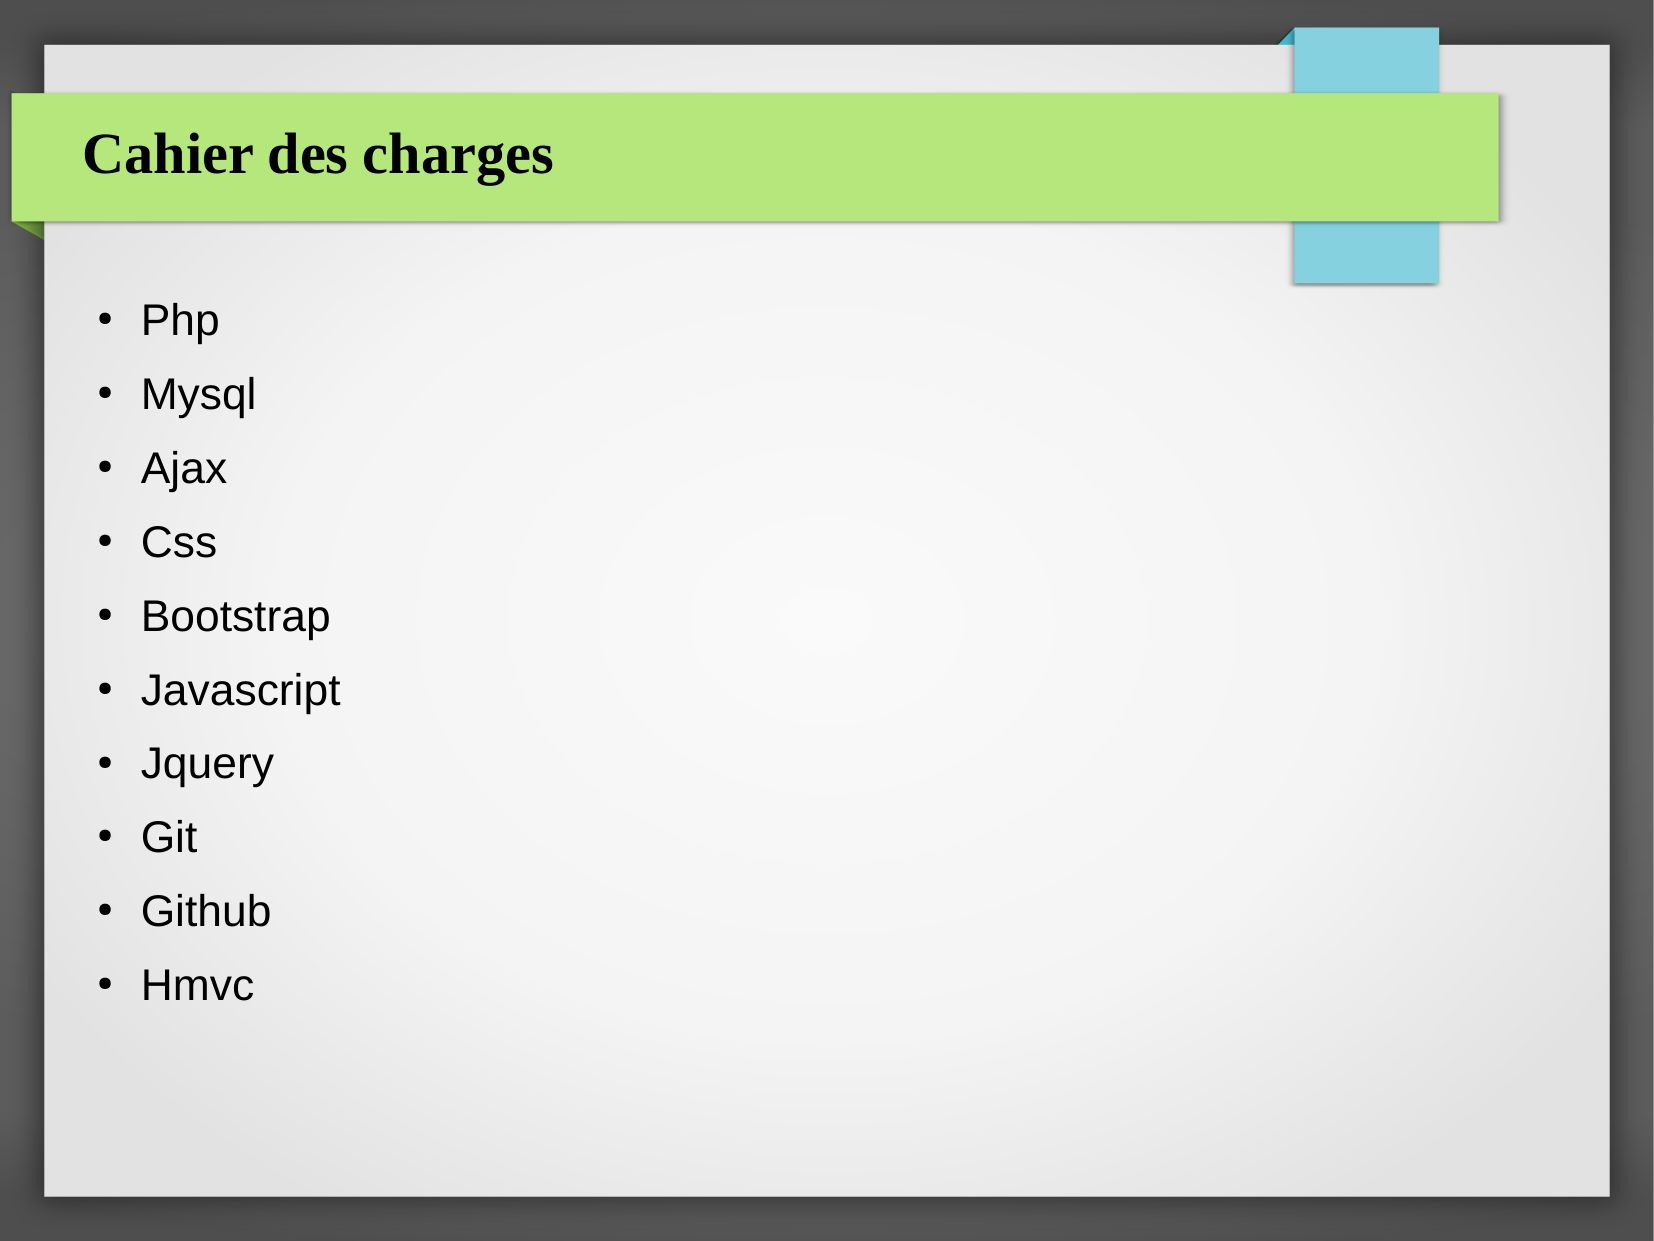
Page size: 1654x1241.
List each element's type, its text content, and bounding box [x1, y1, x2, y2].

title Cahier des charges [82, 94, 1264, 213]
list Php Mysql Ajax Css Bootstrap Javascript Jquery Git Github Hmvc [82, 295, 1571, 1015]
picture [0, 0, 1654, 1241]
